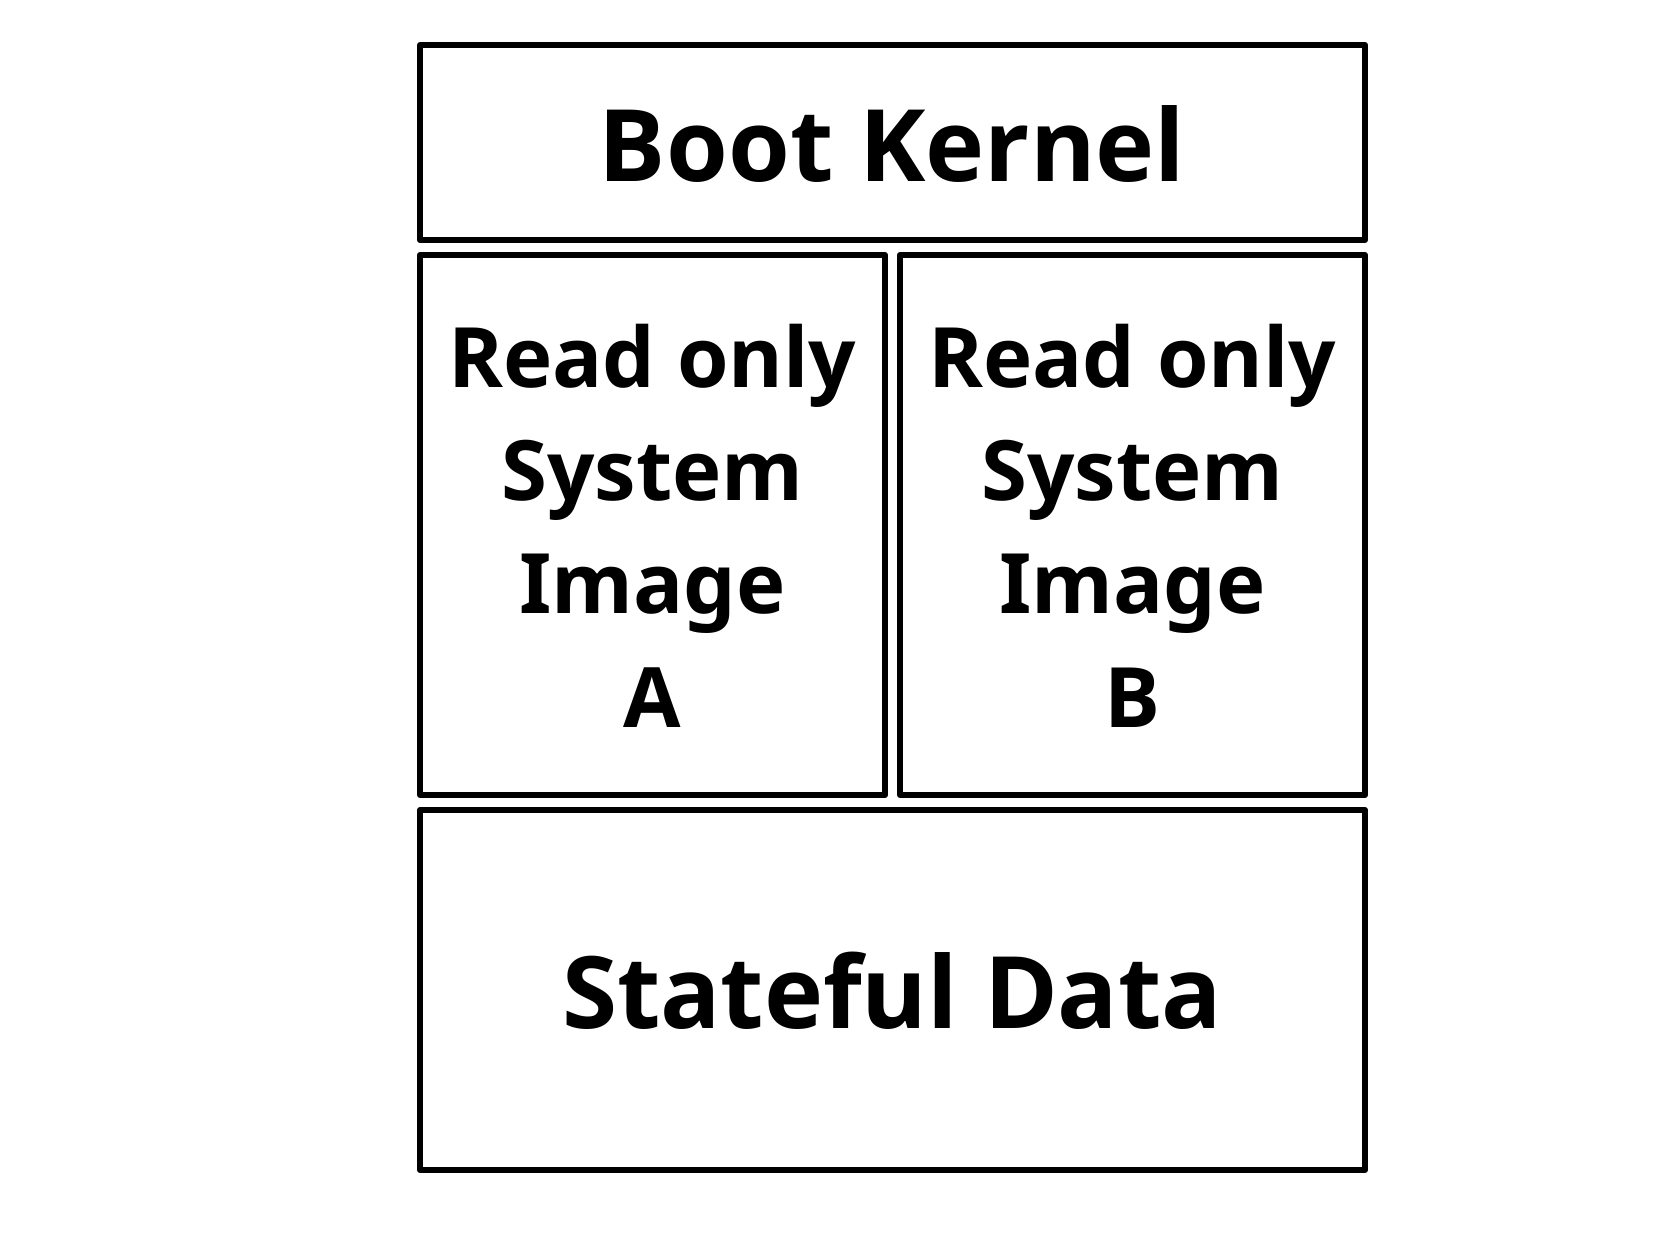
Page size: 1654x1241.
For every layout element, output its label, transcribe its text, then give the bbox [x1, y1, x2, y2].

text_box Stateful Data [420, 810, 1366, 1171]
text_box Boot Kernel [420, 45, 1366, 241]
text_box Read only System Image A [420, 255, 886, 796]
text_box Read only System Image B [900, 255, 1366, 796]
